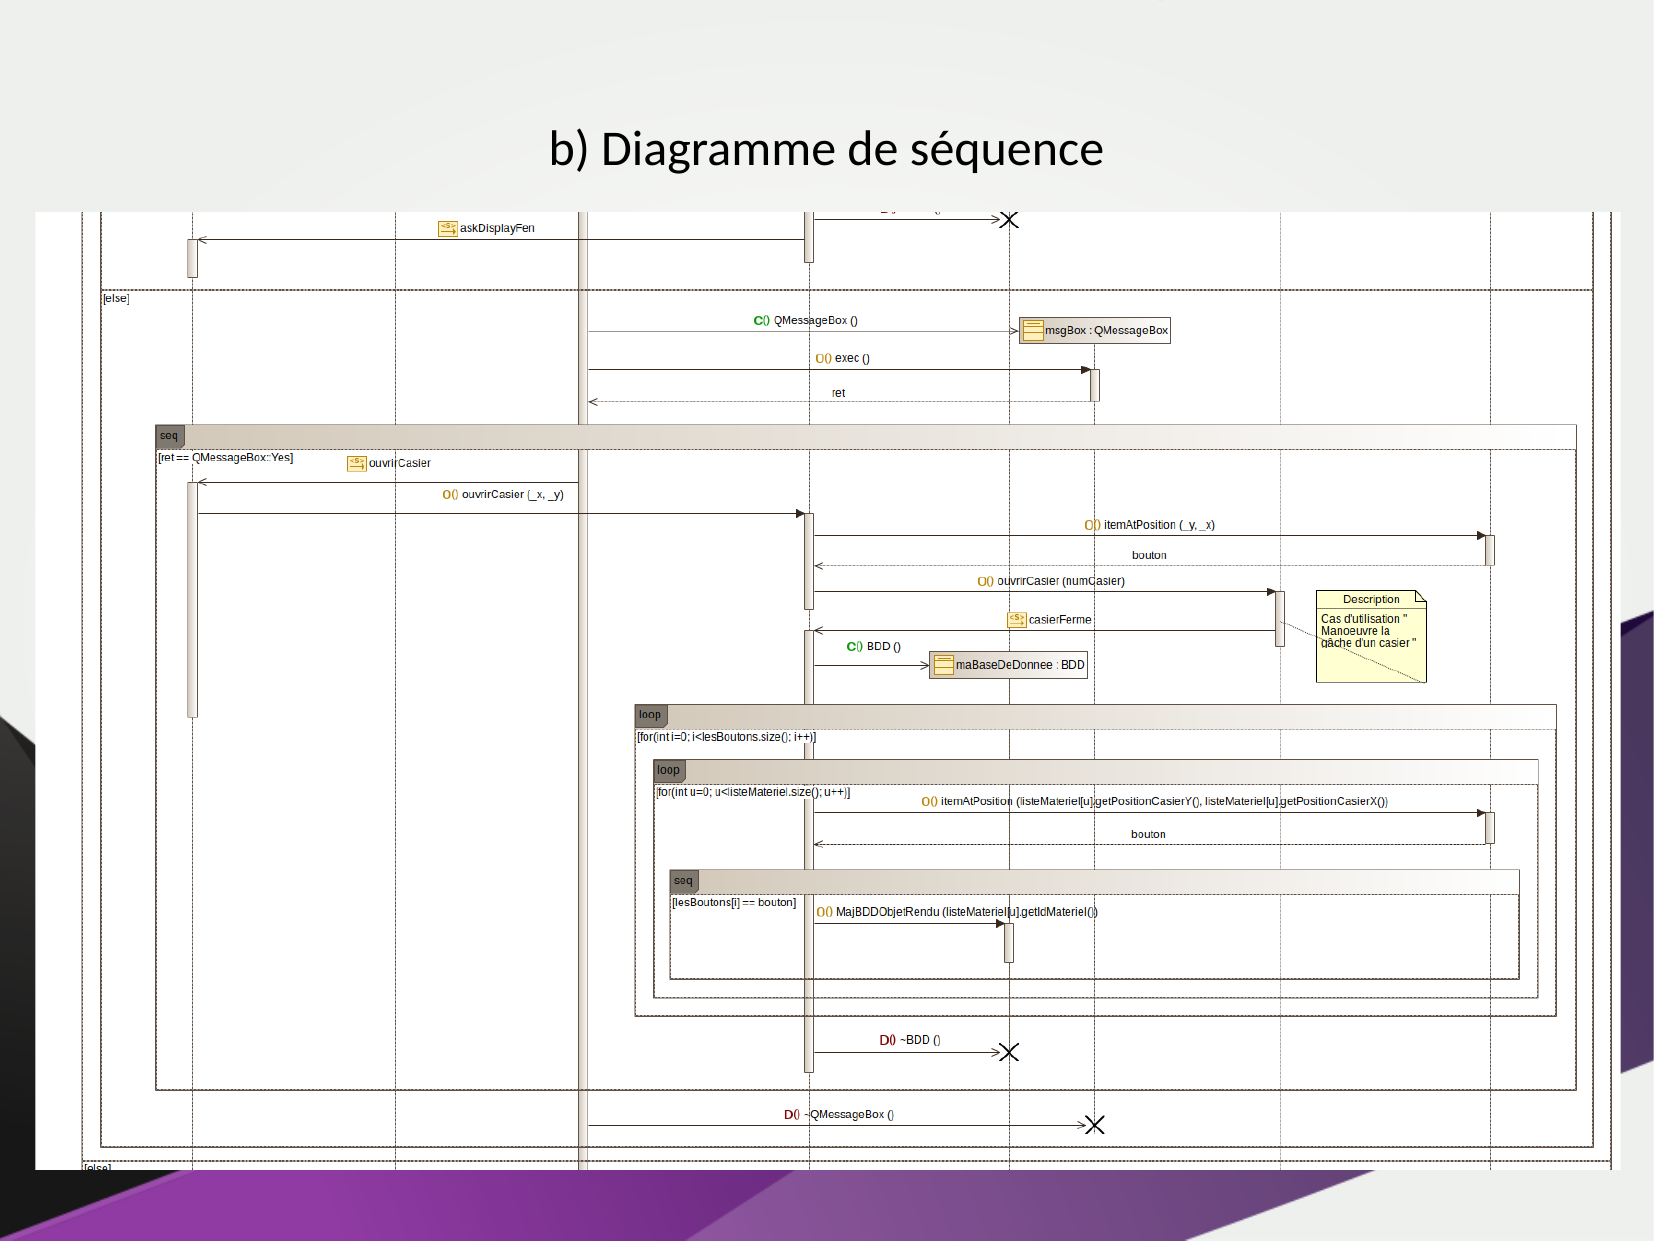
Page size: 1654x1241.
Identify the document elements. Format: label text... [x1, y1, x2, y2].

picture [0, 0, 1654, 1241]
title b) Diagramme de séquence [82, 49, 1571, 212]
